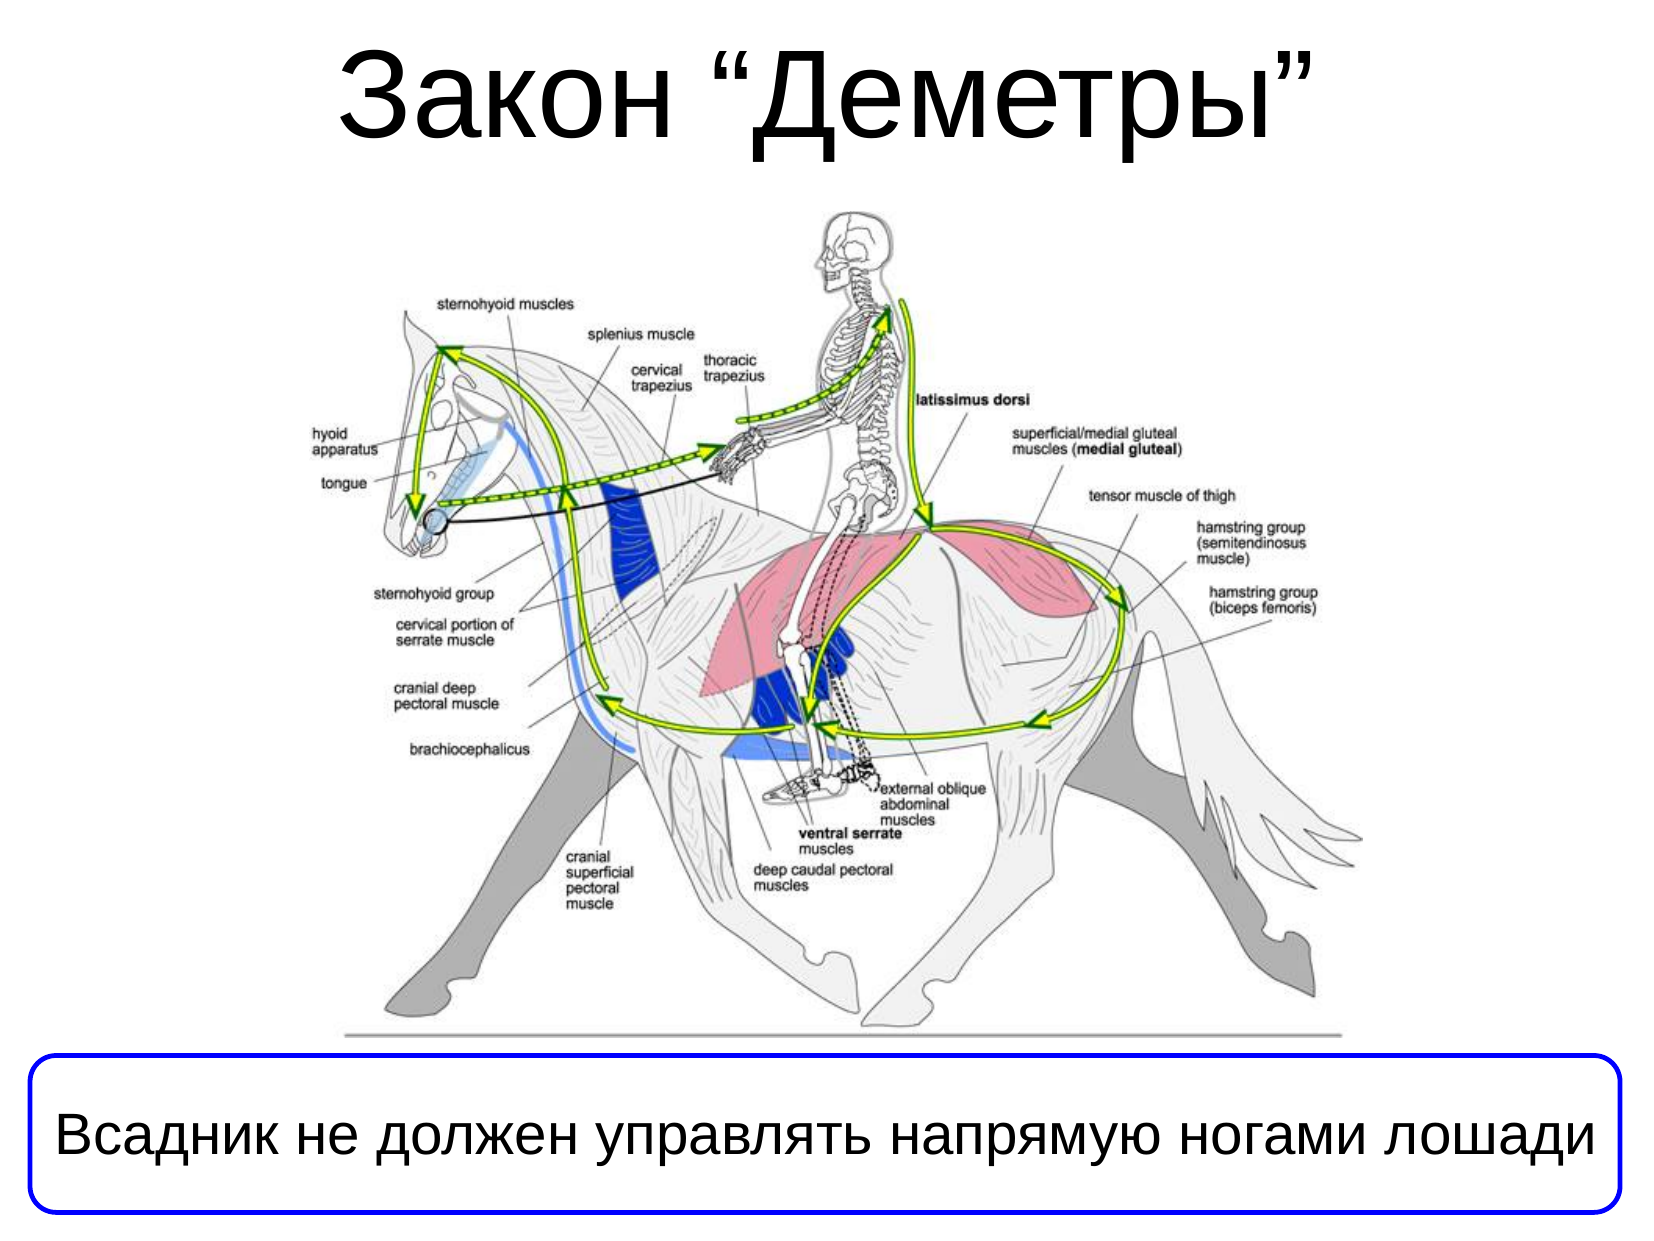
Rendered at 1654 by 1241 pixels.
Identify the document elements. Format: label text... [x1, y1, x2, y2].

picture [309, 211, 1363, 1038]
text_box Всадник не должен управлять напрямую ногами лошади [30, 1055, 1621, 1213]
title Закон “Деметры” [82, 8, 1571, 181]
